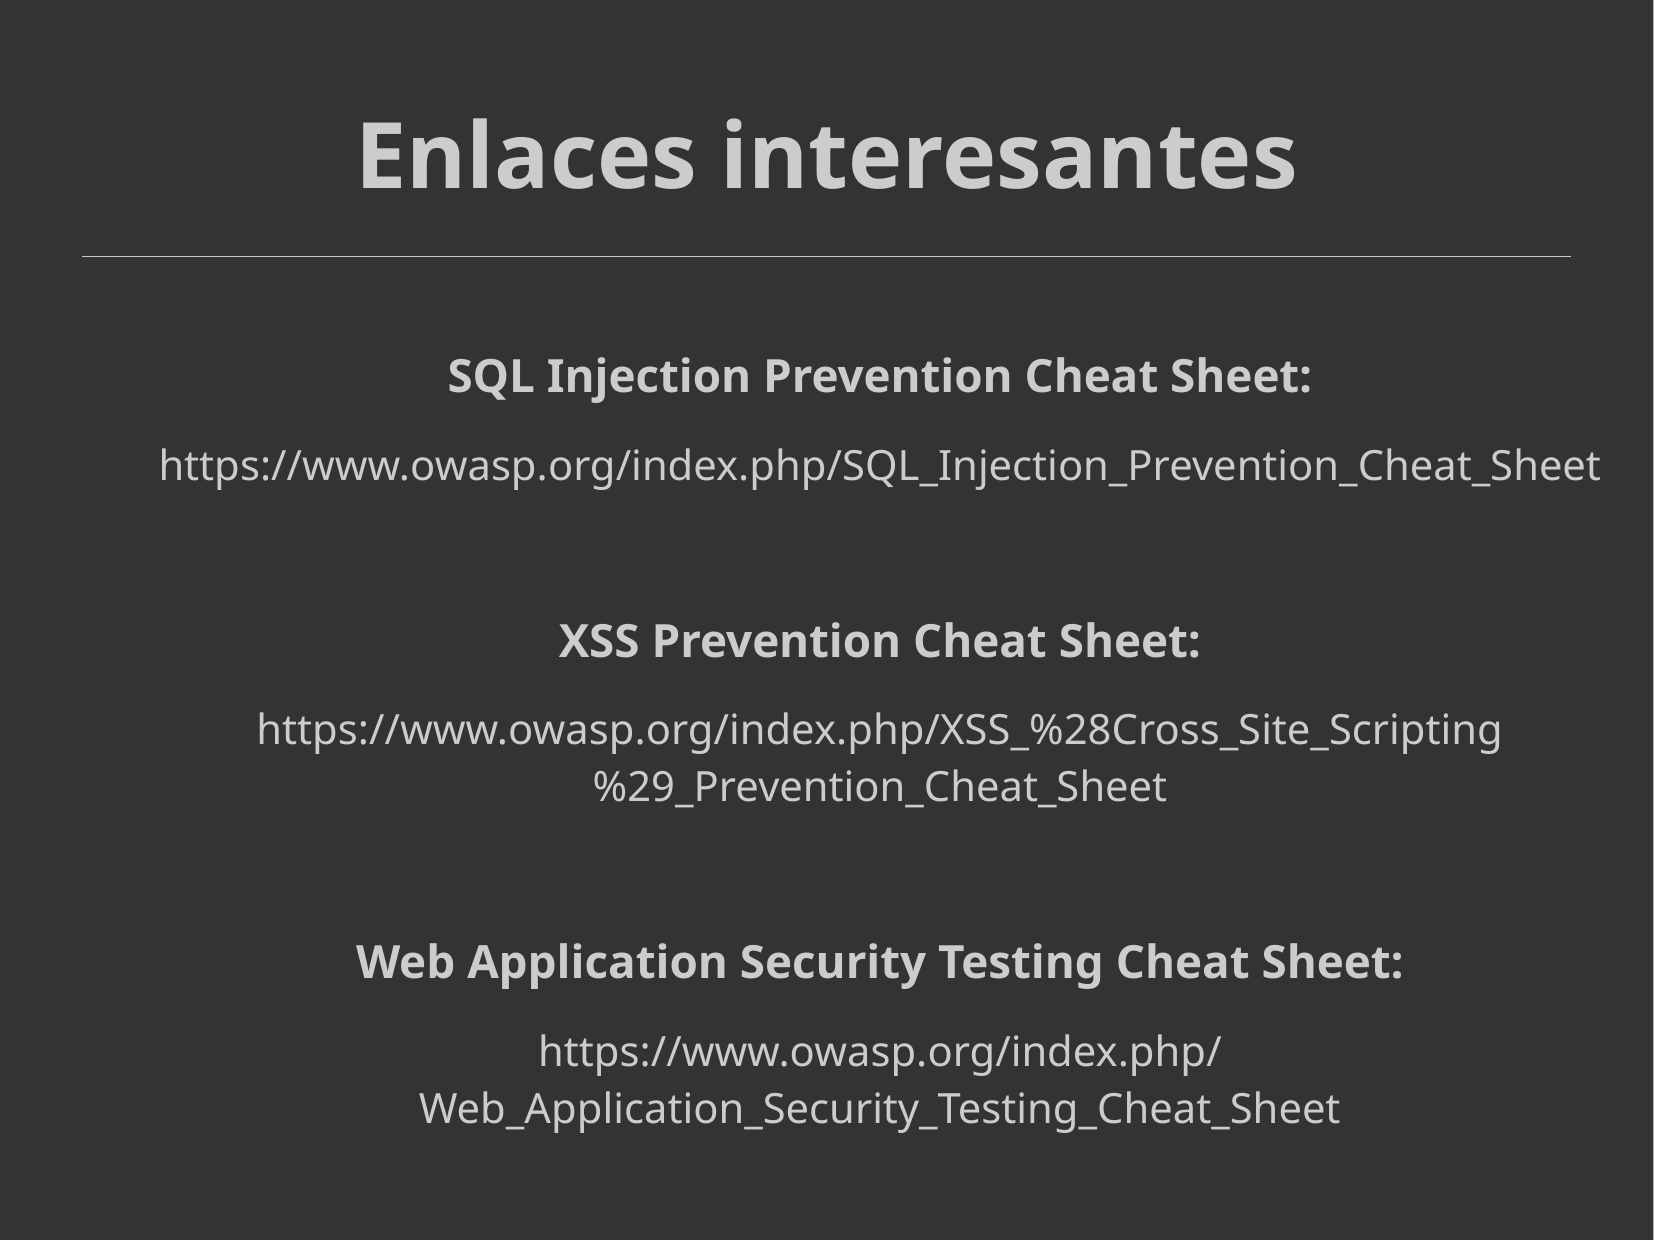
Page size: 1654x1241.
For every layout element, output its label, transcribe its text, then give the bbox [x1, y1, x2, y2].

title Enlaces interesantes [82, 49, 1571, 257]
list SQL Injection Prevention Cheat Sheet: https://www.owasp.org/index.php/SQL_Injection_Prevention_Cheat_Sheet XSS Prevention Cheat Sheet: https://www.owasp.org/index.php/XSS_%28Cross_Site_Scripting%29_Prevention_Cheat_Sheet Web Application Security Testing Cheat Sheet: https://www.owasp.org/index.php/Web_Application_Security_Testing_Cheat_Sheet [59, 343, 1630, 1188]
